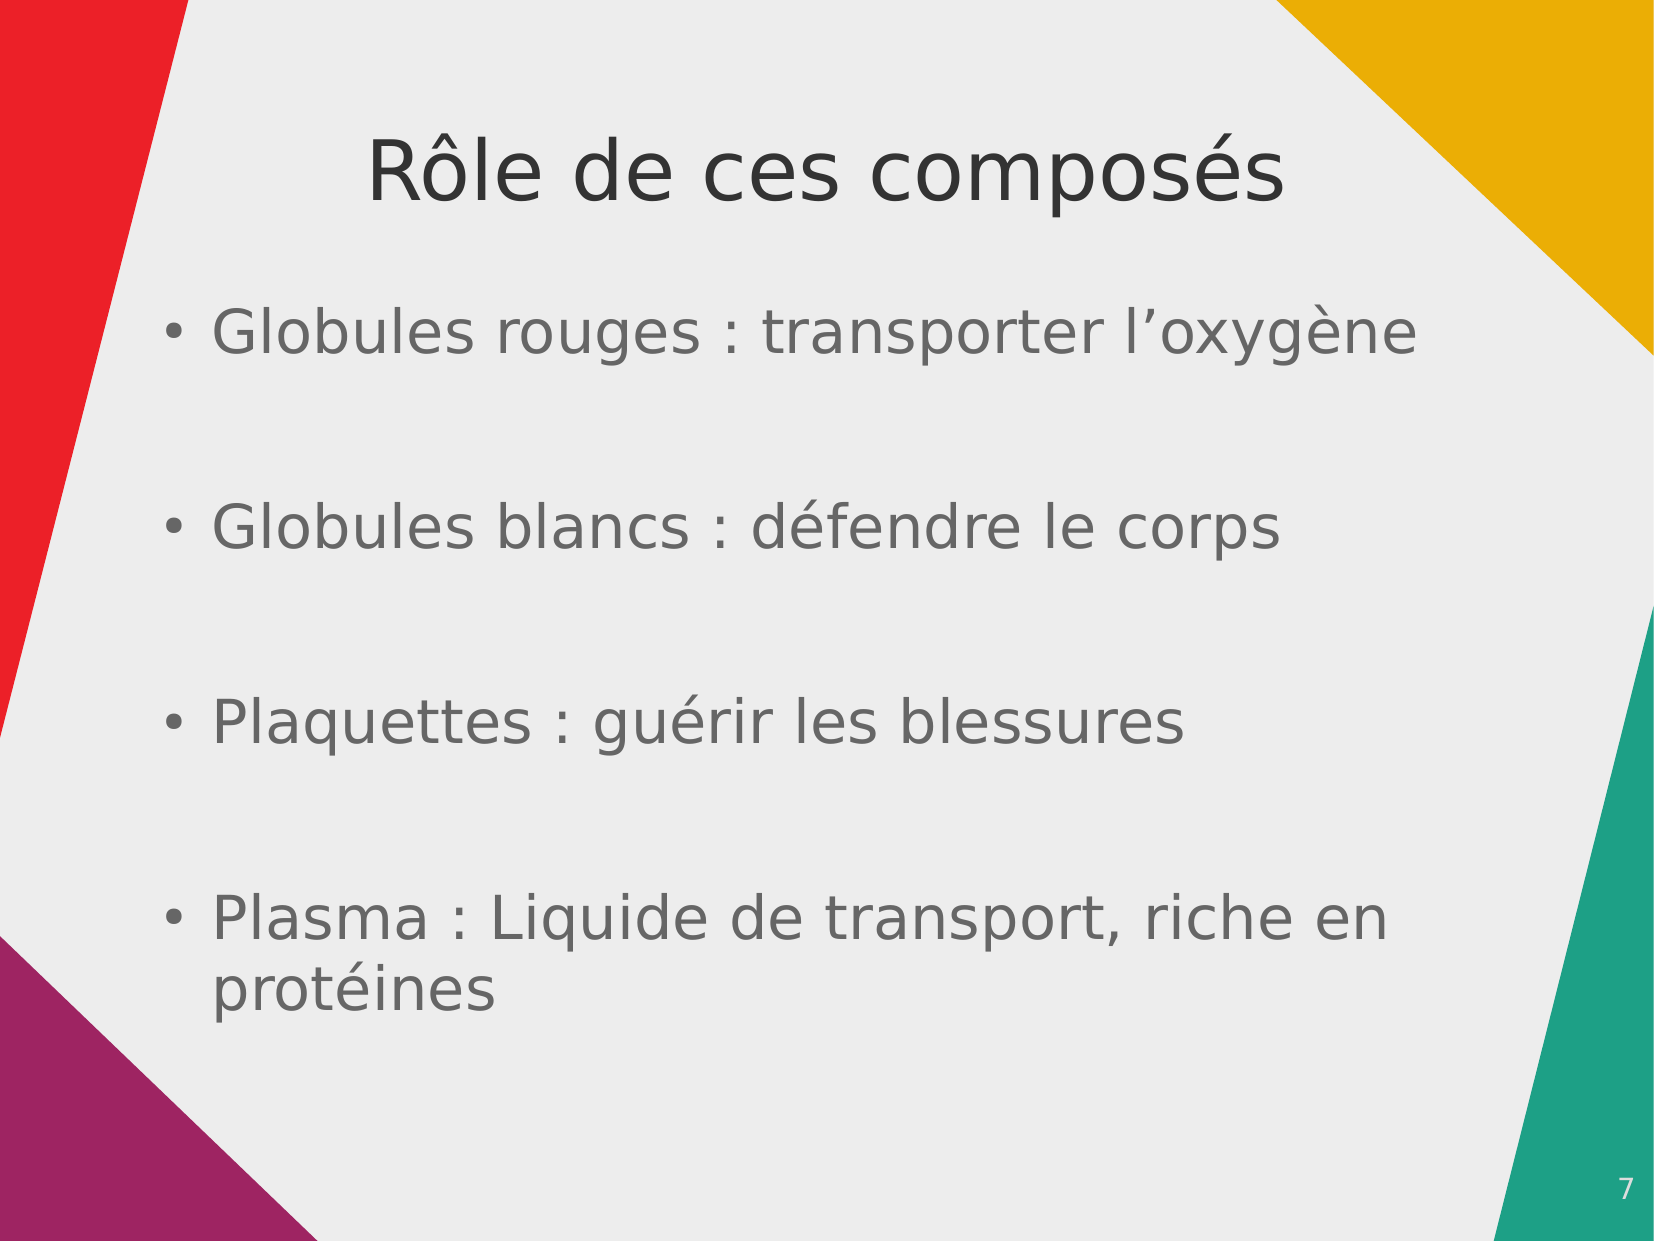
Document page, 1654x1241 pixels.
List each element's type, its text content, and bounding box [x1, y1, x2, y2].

title Rôle de ces composés [114, 73, 1539, 271]
list Globules rouges : transporter l’oxygène Globules blancs : défendre le corps Plaquettes : guérir les blessures Plasma : Liquide de transport, riche en protéines [147, 297, 1571, 1028]
